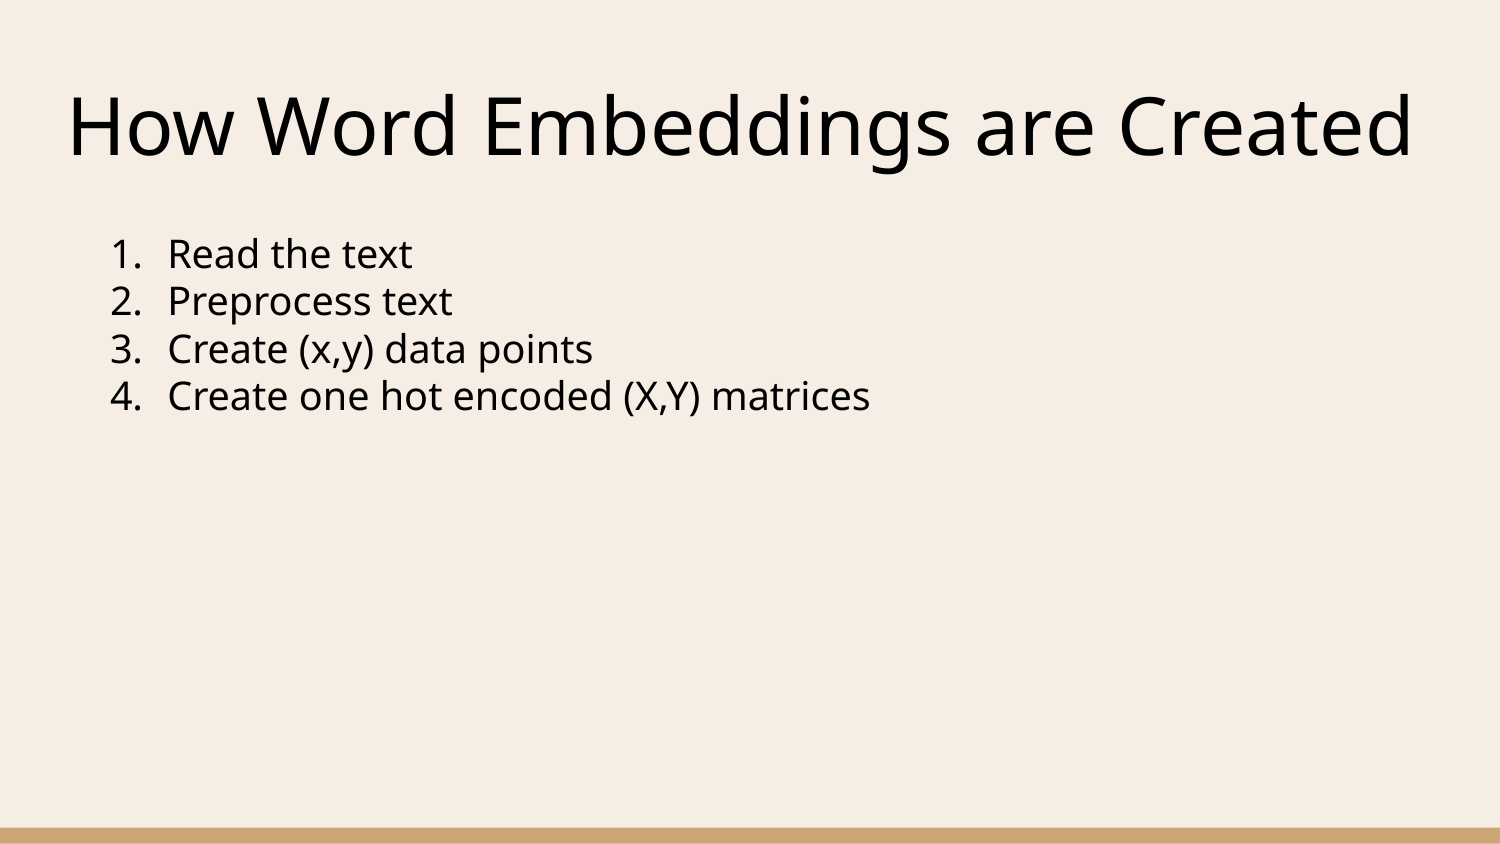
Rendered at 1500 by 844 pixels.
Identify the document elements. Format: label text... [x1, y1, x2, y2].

text_box Read the text Preprocess text Create (x,y) data points Create one hot encoded (X,Y) matrices [77, 213, 1278, 516]
title How Word Embeddings are Created [51, 49, 1449, 187]
